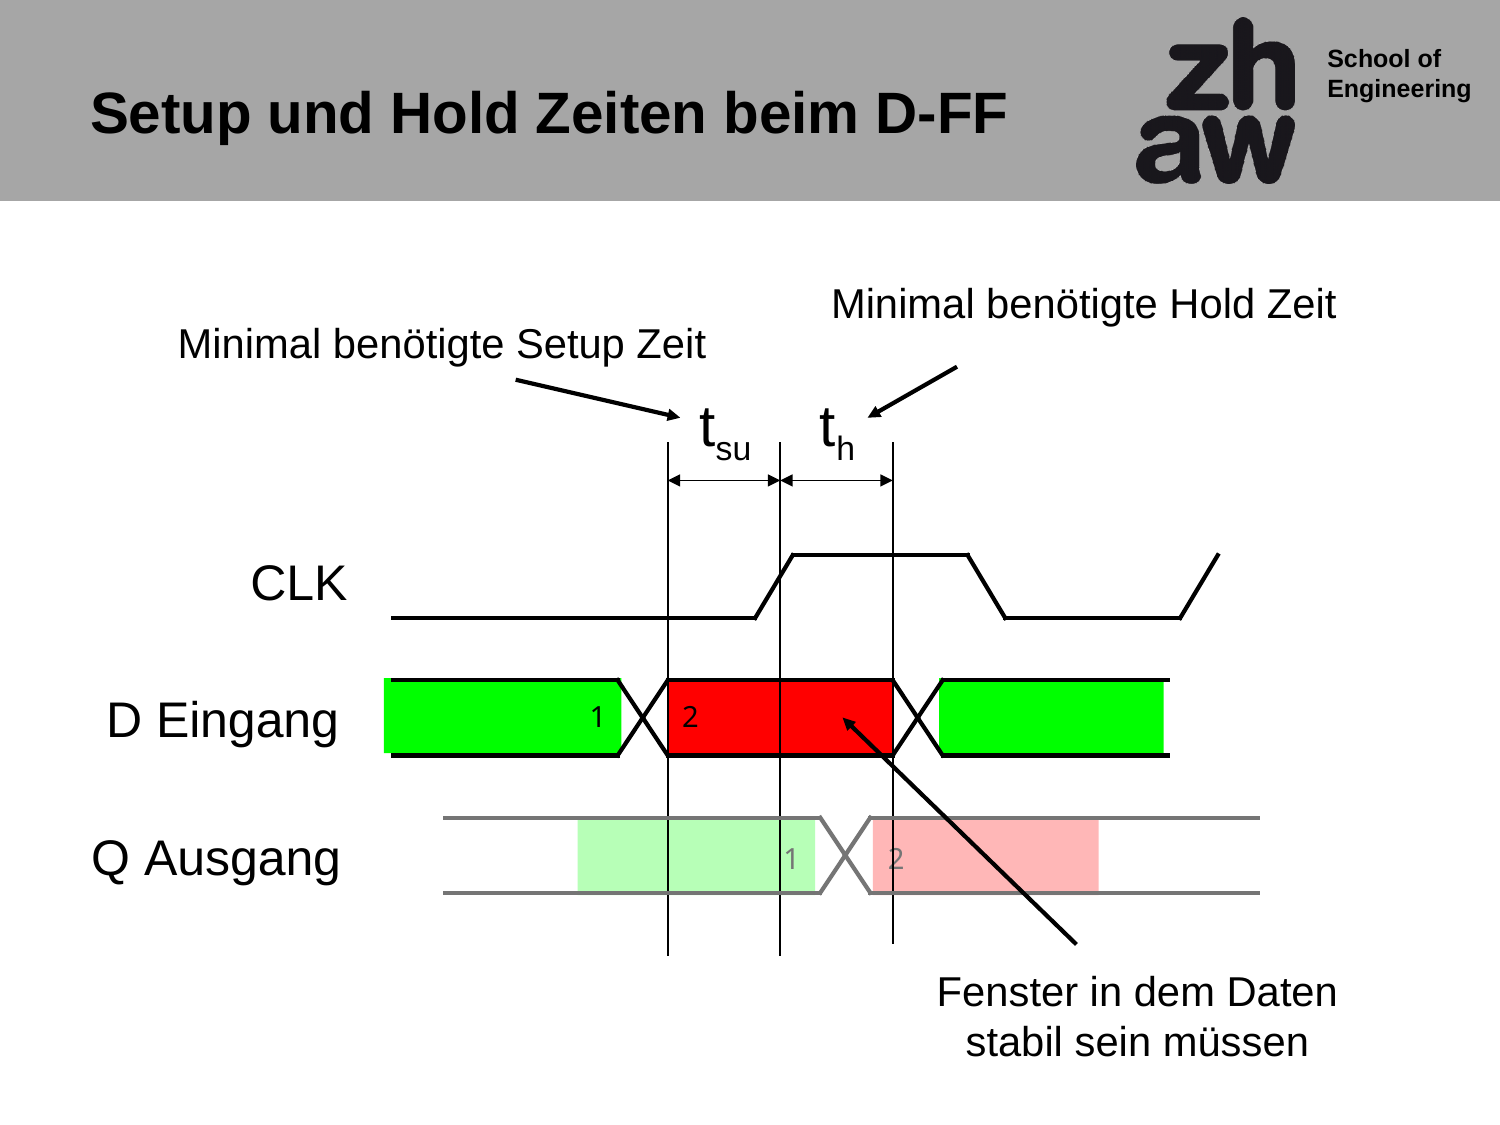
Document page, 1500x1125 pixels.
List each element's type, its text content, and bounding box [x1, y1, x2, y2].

text_box CLK [217, 542, 381, 618]
picture [1136, 17, 1295, 184]
text_box 2 [894, 820, 1017, 891]
text_box Q Ausgang [64, 817, 368, 893]
text_box Minimal benötigte Hold Zeit [815, 268, 1352, 335]
text_box [939, 682, 1164, 753]
text_box 2 [894, 850, 899, 861]
text_box th [804, 380, 871, 475]
text_box 1 [781, 820, 816, 891]
text_box Fenster in dem Daten stabil sein müssen [921, 957, 1354, 1073]
text_box 2 [781, 682, 892, 753]
text_box 1 [383, 678, 622, 754]
title Setup und Hold Zeiten beim D-FF [74, 45, 1102, 176]
text_box Minimal benötigte Setup Zeit [162, 308, 722, 374]
text_box 2 [669, 682, 779, 753]
text_box 2 [953, 820, 1099, 891]
text_box 1 [577, 820, 667, 891]
text_box D Eingang [64, 680, 381, 756]
text_box 2 [872, 820, 892, 891]
text_box 1 [669, 820, 779, 891]
text_box tsu [684, 380, 767, 475]
